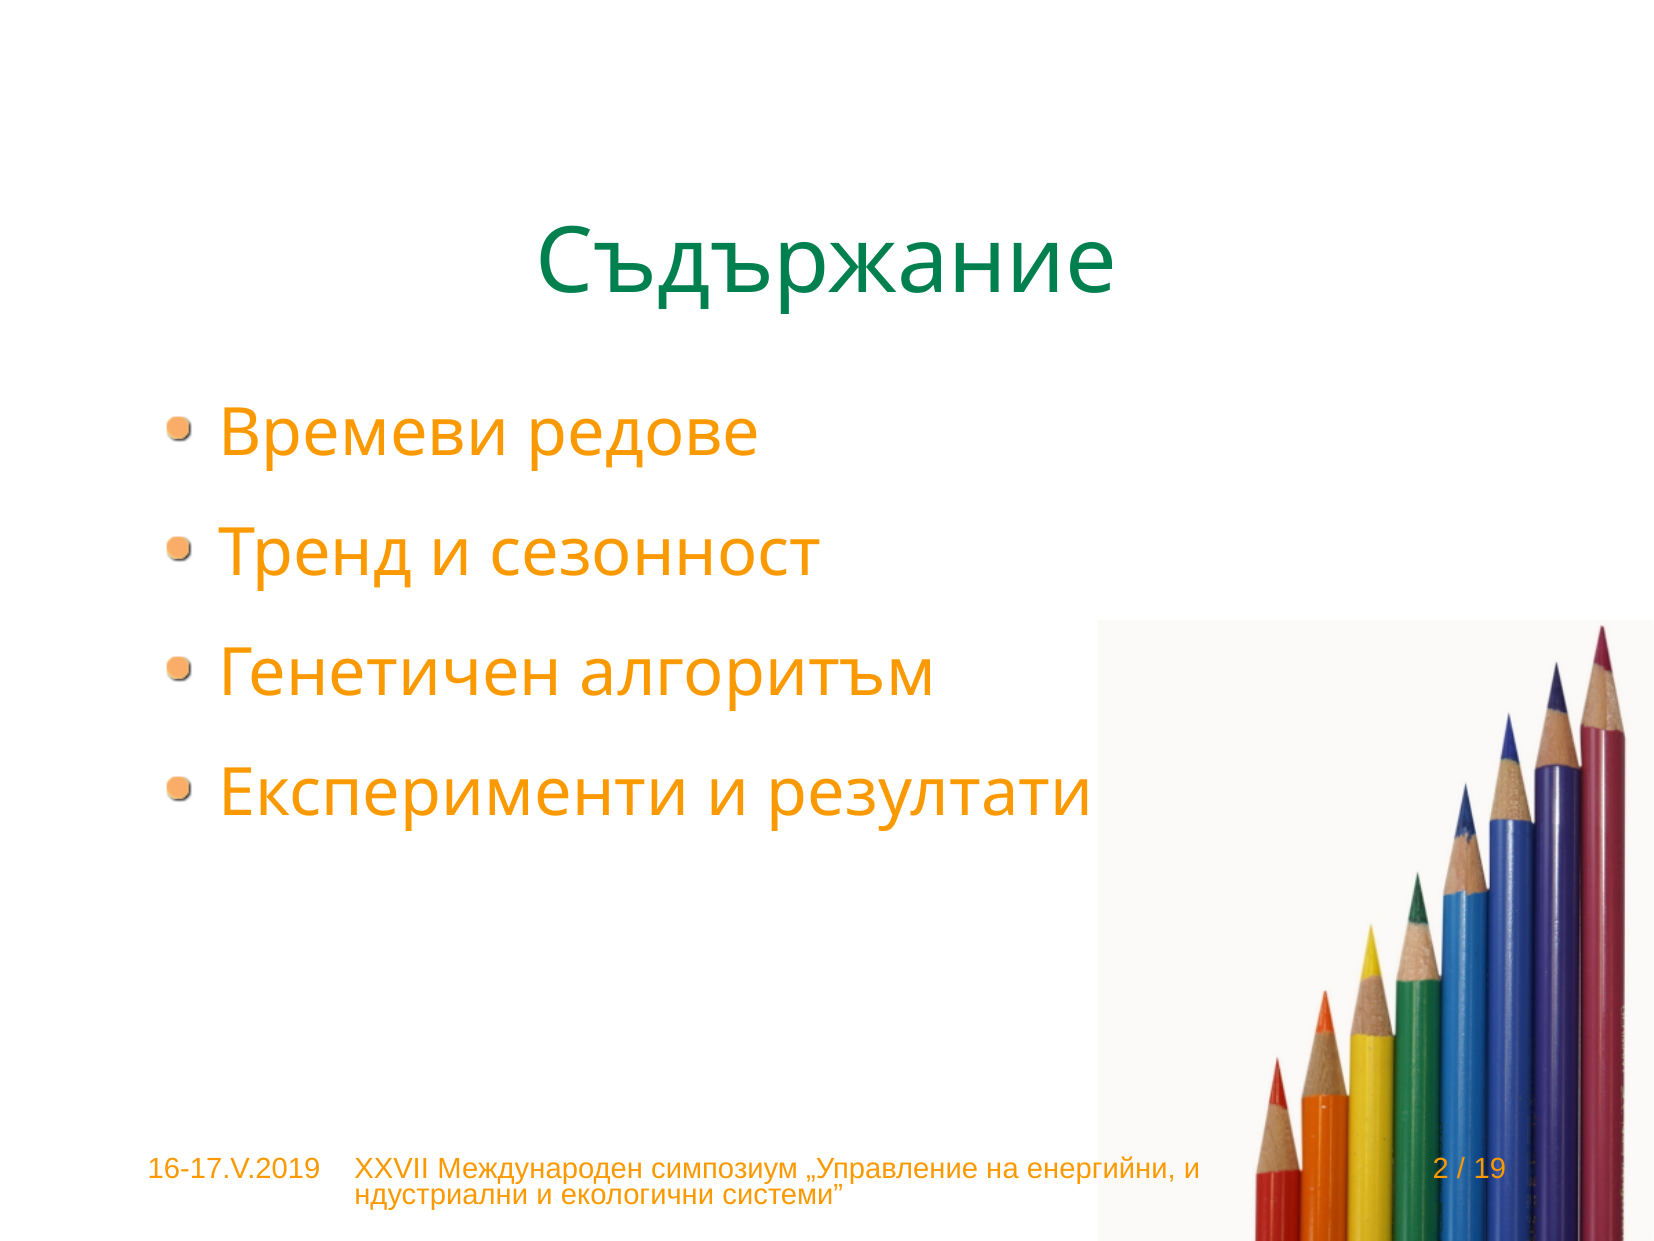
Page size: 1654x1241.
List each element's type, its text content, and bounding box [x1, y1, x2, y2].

title Съдържание [147, 153, 1506, 361]
list Времеви редове Тренд и сезонност Генетичен алгоритъм Експерименти и резултати [147, 383, 1506, 1104]
picture [0, 0, 1654, 1241]
